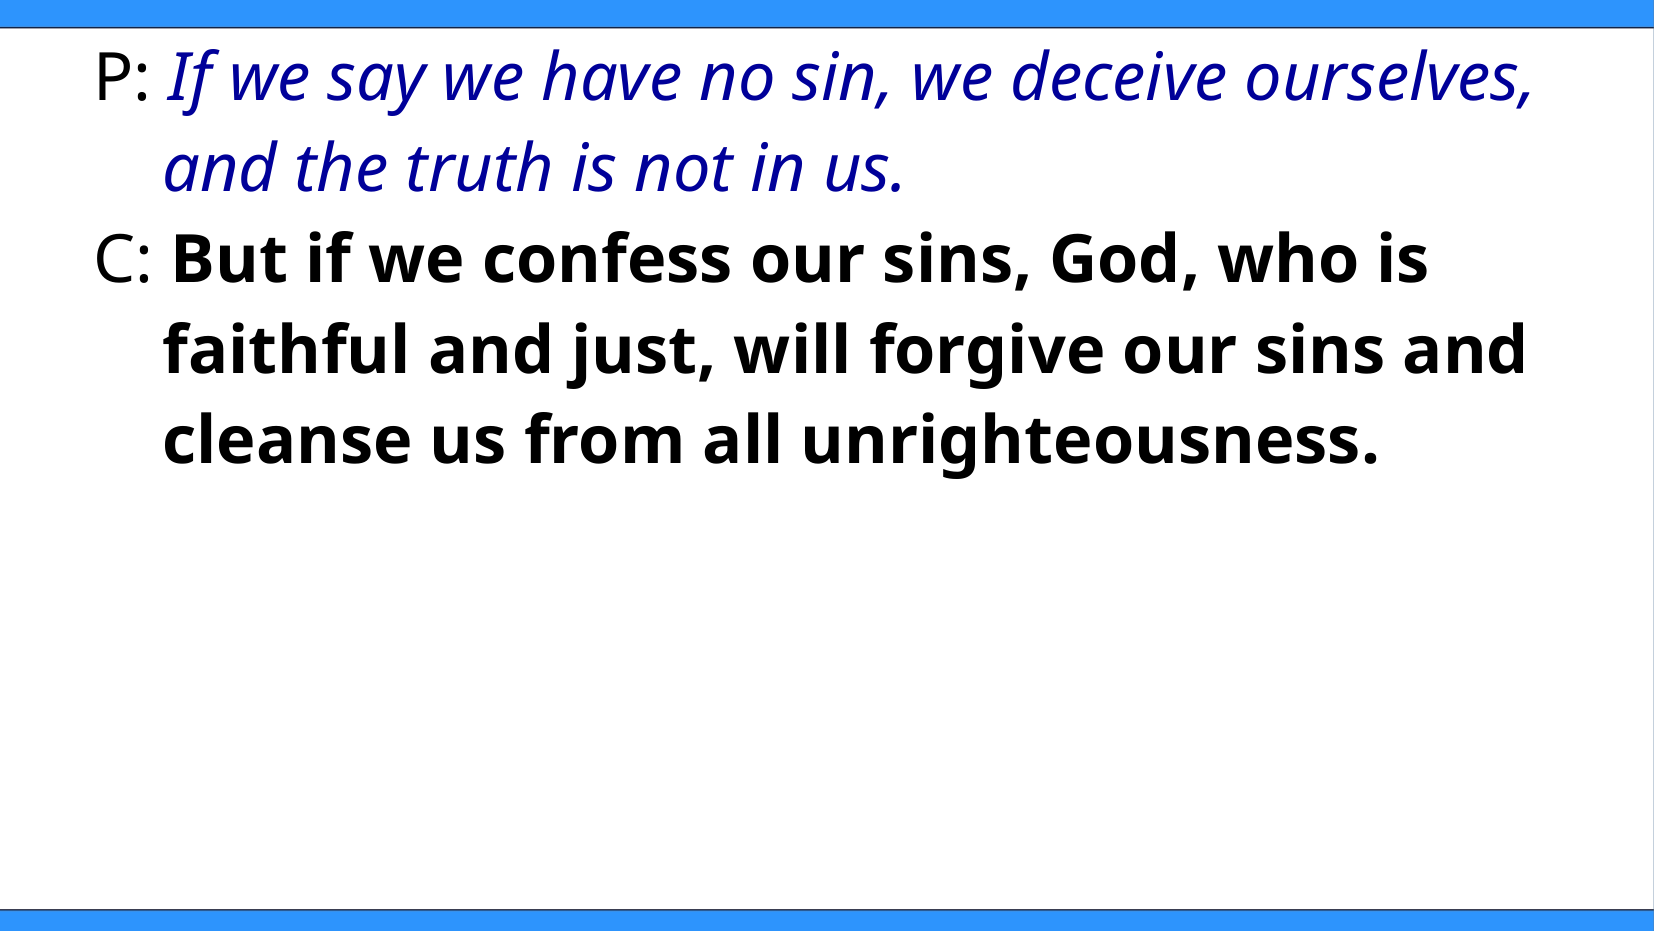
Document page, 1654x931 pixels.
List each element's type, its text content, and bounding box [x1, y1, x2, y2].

picture [0, 0, 1654, 931]
text_box P: If we say we have no sin, we deceive ourselves, and the truth is not in us. C: But if we confess our sins, God, who is faithful and just, will forgive our sins and cleanse us from all unrighteousness. [78, 22, 1579, 517]
